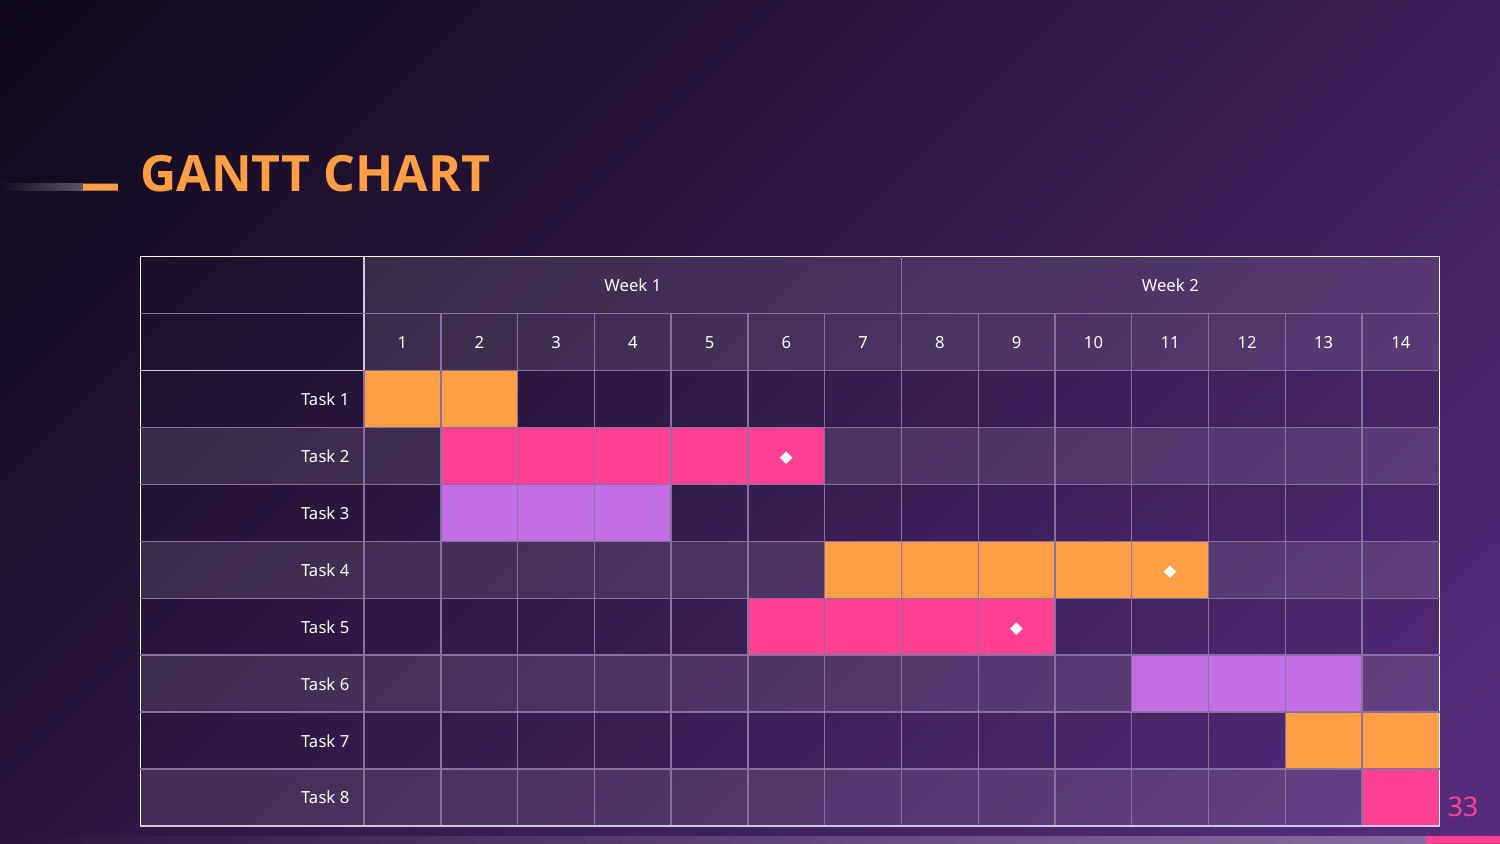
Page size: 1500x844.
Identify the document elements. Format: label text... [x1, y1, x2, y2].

table_cell Task 1 [141, 371, 363, 427]
table_cell 11 [1132, 314, 1208, 370]
table_cell [902, 428, 978, 484]
table_cell [595, 656, 670, 711]
table_cell [825, 371, 901, 427]
table_cell [1286, 542, 1361, 598]
table_cell [902, 485, 978, 541]
table_cell [672, 713, 747, 768]
table_cell [1209, 485, 1285, 541]
table_cell [979, 713, 1054, 768]
table_cell [595, 371, 670, 427]
table_cell [1132, 770, 1208, 825]
table_cell [1363, 542, 1439, 598]
table_cell Task 4 [141, 542, 363, 598]
table_cell [902, 371, 978, 427]
table_cell [365, 485, 440, 541]
table_cell [365, 542, 440, 598]
table_header Week 1 [365, 257, 901, 313]
table_cell 8 [902, 314, 978, 370]
table_cell [518, 599, 594, 654]
table_cell [902, 542, 978, 598]
table_cell [1056, 770, 1131, 825]
table_header Week 2 [902, 257, 1439, 313]
table_cell [1132, 485, 1208, 541]
table_cell [595, 428, 670, 484]
table_cell [1132, 656, 1208, 711]
table_cell [902, 713, 978, 768]
table_cell 13 [1286, 314, 1361, 370]
table_cell [518, 371, 594, 427]
table_cell 5 [672, 314, 747, 370]
table_cell [1363, 428, 1439, 484]
table_cell [1209, 428, 1285, 484]
table_cell [902, 599, 978, 654]
table_cell [672, 371, 747, 427]
table_cell 4 [595, 314, 670, 370]
table_cell [442, 485, 517, 541]
table_cell [518, 713, 594, 768]
table_cell [825, 485, 901, 541]
table_cell [1286, 599, 1361, 654]
table_cell [1286, 485, 1361, 541]
table_cell [518, 428, 594, 484]
table_cell [672, 428, 747, 484]
table_cell [365, 428, 440, 484]
table_cell [1209, 770, 1285, 825]
table_cell [1363, 770, 1439, 825]
table_cell [1132, 713, 1208, 768]
table_cell Task 5 [141, 599, 363, 654]
table_cell [672, 599, 747, 654]
table_cell [1056, 542, 1131, 598]
table_cell [1132, 599, 1208, 654]
table_cell [442, 542, 517, 598]
table_cell [595, 770, 670, 825]
table_cell 14 [1363, 314, 1439, 370]
table_cell 3 [518, 314, 594, 370]
table_cell [141, 314, 363, 370]
table_cell [365, 656, 440, 711]
table_cell [979, 371, 1054, 427]
table_cell [518, 656, 594, 711]
table_cell [979, 542, 1054, 598]
table_cell [825, 599, 901, 654]
table_cell Task 6 [141, 656, 363, 711]
table_cell 2 [442, 314, 517, 370]
table_cell [595, 599, 670, 654]
table_cell [672, 656, 747, 711]
table_cell [672, 485, 747, 541]
table_cell [1363, 599, 1439, 654]
table_cell [979, 428, 1054, 484]
table_cell [825, 428, 901, 484]
table_cell [749, 713, 824, 768]
table_cell [672, 770, 747, 825]
table_cell [442, 428, 517, 484]
slide_number <número> [1426, 779, 1500, 837]
table_cell [442, 371, 517, 427]
table_cell [825, 770, 901, 825]
table_cell [595, 713, 670, 768]
table_cell [1363, 656, 1439, 711]
table_cell [442, 713, 517, 768]
table_cell [1056, 428, 1131, 484]
table_cell 7 [825, 314, 901, 370]
table_cell [1363, 713, 1439, 768]
table_cell [825, 656, 901, 711]
table_cell [1363, 371, 1439, 427]
table_cell [365, 713, 440, 768]
table_cell [442, 770, 517, 825]
table_cell [1209, 713, 1285, 768]
table_cell [749, 485, 824, 541]
table_cell [825, 542, 901, 598]
table_cell [442, 656, 517, 711]
table_cell Task 2 [141, 428, 363, 484]
table_cell [979, 656, 1054, 711]
table_cell 9 [979, 314, 1054, 370]
table_cell [1286, 428, 1361, 484]
table_cell 6 [749, 314, 824, 370]
title GANTT CHART [140, 137, 1011, 203]
table_cell [1132, 371, 1208, 427]
table_cell Task 3 [141, 485, 363, 541]
table_cell [749, 770, 824, 825]
table_cell [825, 713, 901, 768]
table_cell [1056, 371, 1131, 427]
table_cell [518, 485, 594, 541]
table_cell [1056, 656, 1131, 711]
table_cell [1209, 599, 1285, 654]
table_cell Task 7 [141, 713, 363, 768]
table_cell [902, 770, 978, 825]
table_cell [1056, 713, 1131, 768]
table_cell [365, 599, 440, 654]
table_cell [749, 542, 824, 598]
table_cell 12 [1209, 314, 1285, 370]
table_header [141, 257, 363, 313]
table_cell [749, 371, 824, 427]
table_cell [1056, 485, 1131, 541]
table_cell ◆ [1132, 542, 1208, 598]
table_cell [672, 542, 747, 598]
table_cell [442, 599, 517, 654]
table_cell [1209, 656, 1285, 711]
table_cell ◆ [979, 599, 1054, 654]
table_cell [595, 485, 670, 541]
table_cell [1209, 371, 1285, 427]
table_cell [1132, 428, 1208, 484]
table_cell 10 [1056, 314, 1131, 370]
table_cell [1286, 656, 1361, 711]
table_cell [979, 485, 1054, 541]
table_cell [1209, 542, 1285, 598]
table_cell [749, 599, 824, 654]
table_cell [365, 770, 440, 825]
table_cell Task 8 [141, 770, 363, 825]
table_cell [979, 770, 1054, 825]
table_cell [518, 542, 594, 598]
table_cell [1056, 599, 1131, 654]
table_cell ◆ [749, 428, 824, 484]
table_cell [1286, 770, 1361, 825]
table_cell [365, 371, 440, 427]
table_cell [902, 656, 978, 711]
table_cell 1 [365, 314, 440, 370]
table_cell [595, 542, 670, 598]
table_cell [749, 656, 824, 711]
table_cell [1363, 485, 1439, 541]
table_cell [1286, 371, 1361, 427]
table_cell [1286, 713, 1361, 768]
table_cell [518, 770, 594, 825]
